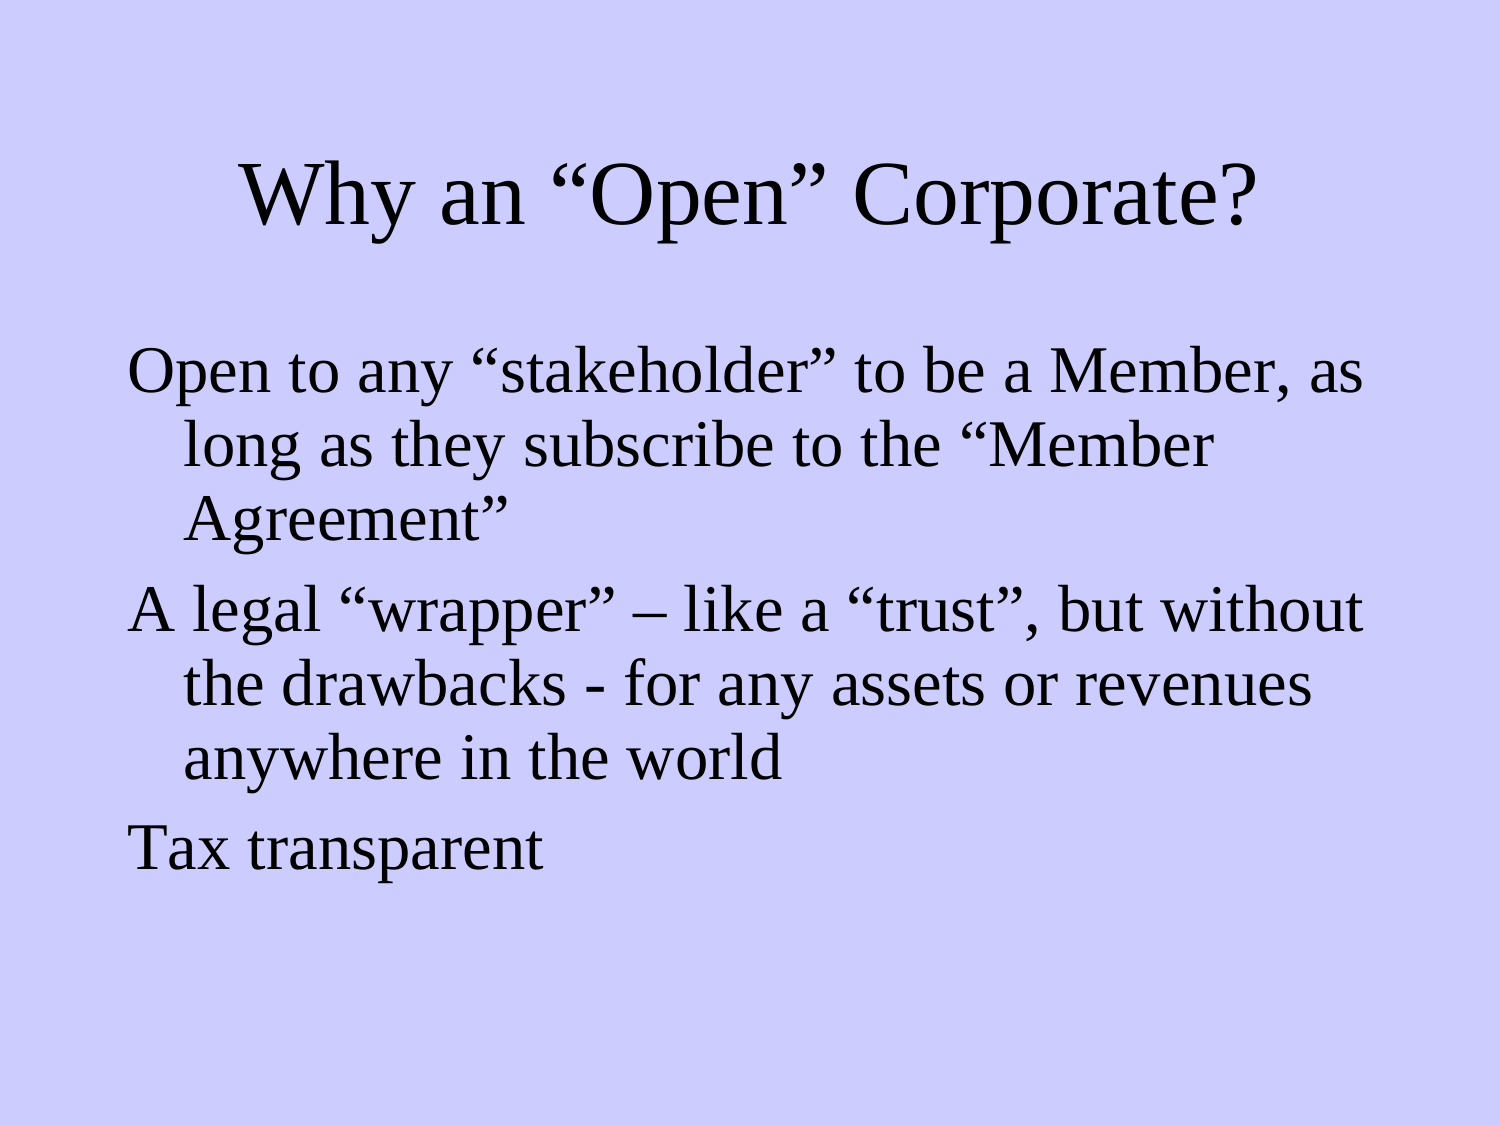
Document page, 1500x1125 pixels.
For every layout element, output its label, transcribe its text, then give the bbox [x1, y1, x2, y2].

title Why an “Open” Corporate? [112, 99, 1388, 288]
list Open to any “stakeholder” to be a Member, as long as they subscribe to the “Member Agreement” A legal “wrapper” – like a “trust”, but without the drawbacks - for any assets or revenues anywhere in the world Tax transparent [112, 324, 1388, 1001]
